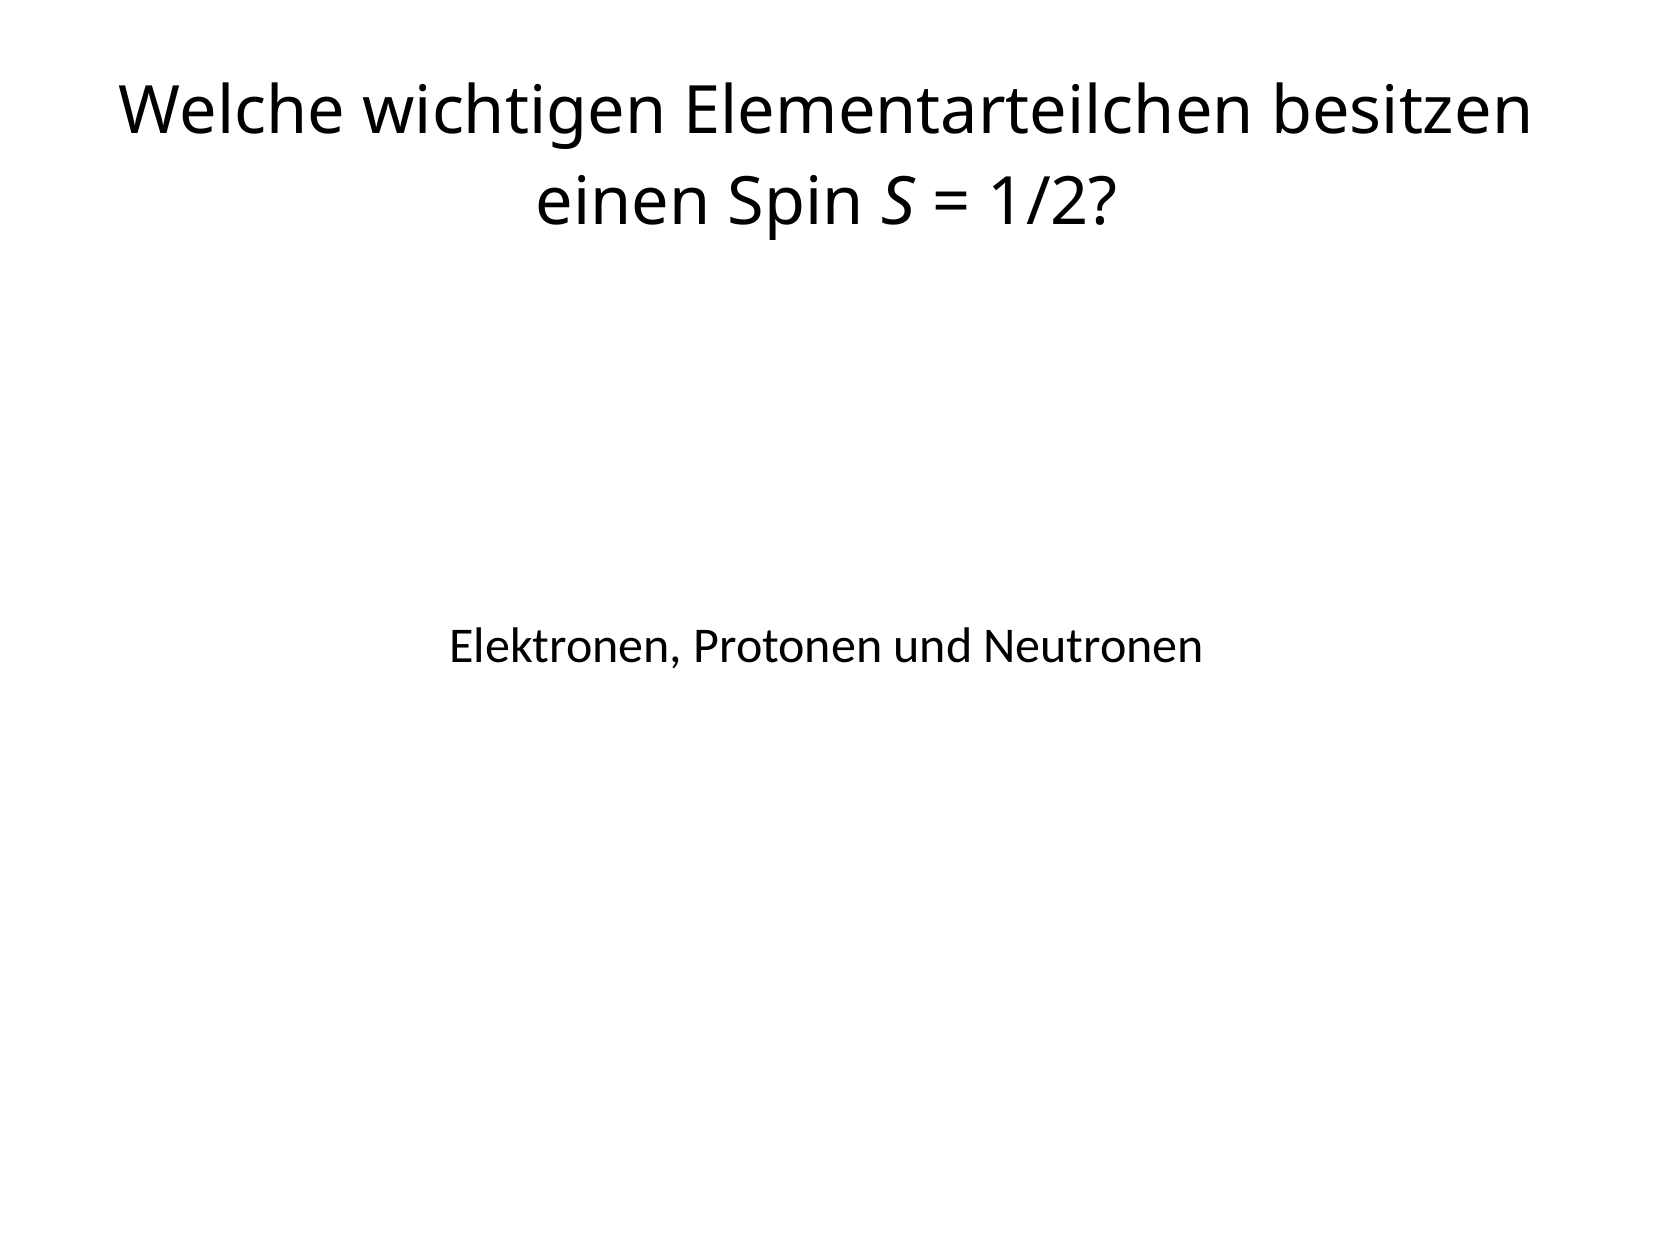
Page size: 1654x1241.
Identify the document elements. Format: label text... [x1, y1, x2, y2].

subtitle Elektronen, Protonen und Neutronen [82, 290, 1571, 1010]
title Welche wichtigen Elementarteilchen besitzen einen Spin S = 1/2? [82, 49, 1571, 257]
